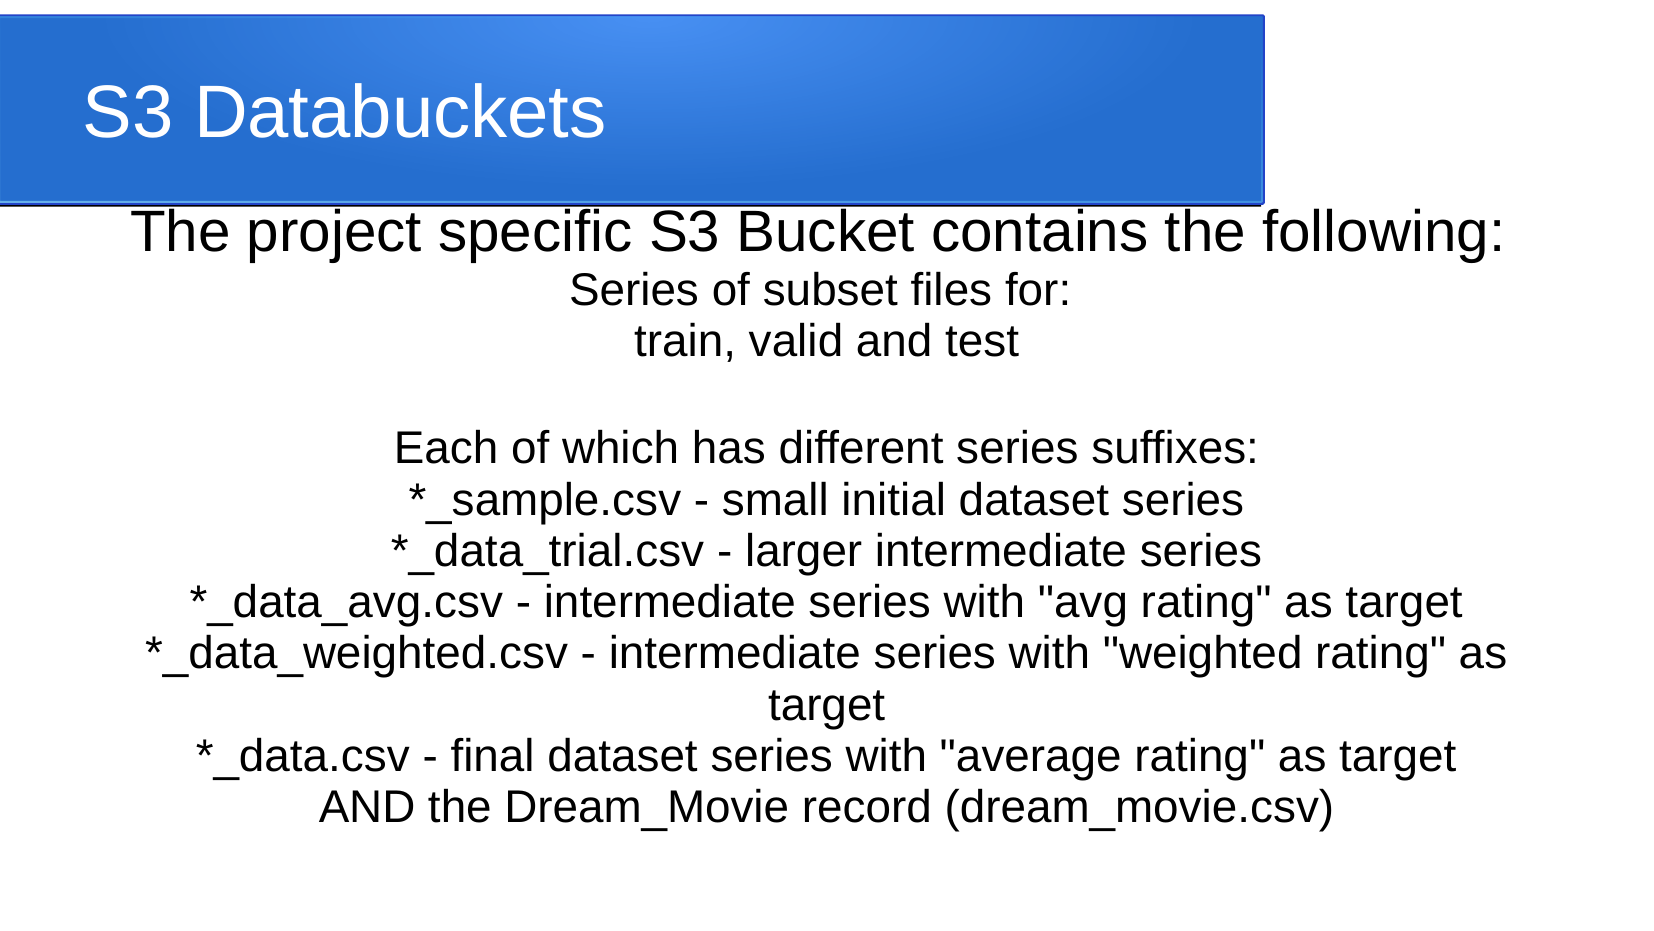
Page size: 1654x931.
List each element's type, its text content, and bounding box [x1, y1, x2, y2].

title S3 Databuckets [82, 35, 1235, 189]
subtitle The project specific S3 Bucket contains the following: Series of subset files for: train, valid and test Each of which has different series suffixes: *_sample.csv - small initial dataset series *_data_trial.csv - larger intermediate series *_data_avg.csv - intermediate series with "avg rating" as target *_data_weighted.csv - intermediate series with "weighted rating" as target *_data.csv - final dataset series with "average rating" as target AND the Dream_Movie record (dream_movie.csv) [82, 198, 1571, 833]
